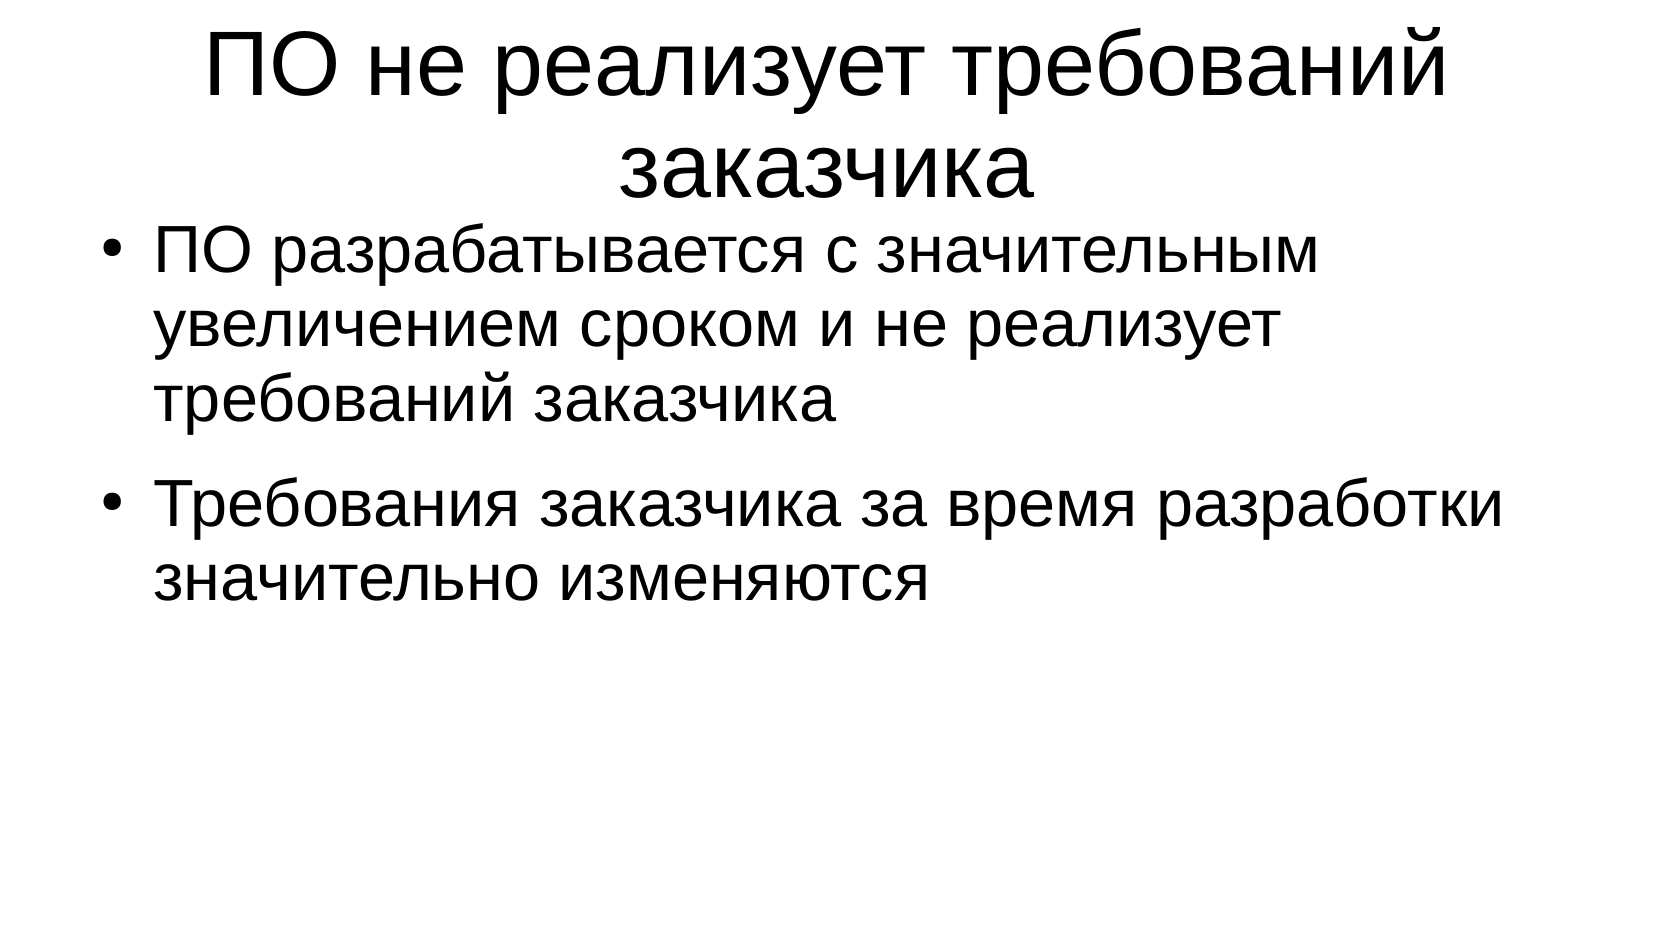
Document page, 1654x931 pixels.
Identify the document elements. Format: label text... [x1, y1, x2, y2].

title ПО не реализует требований заказчика [82, 12, 1571, 211]
list ПО разрабатывается с значительным увеличением сроком и не реализует требований заказчика Требования заказчика за время разработки значительно изменяются [82, 211, 1571, 752]
